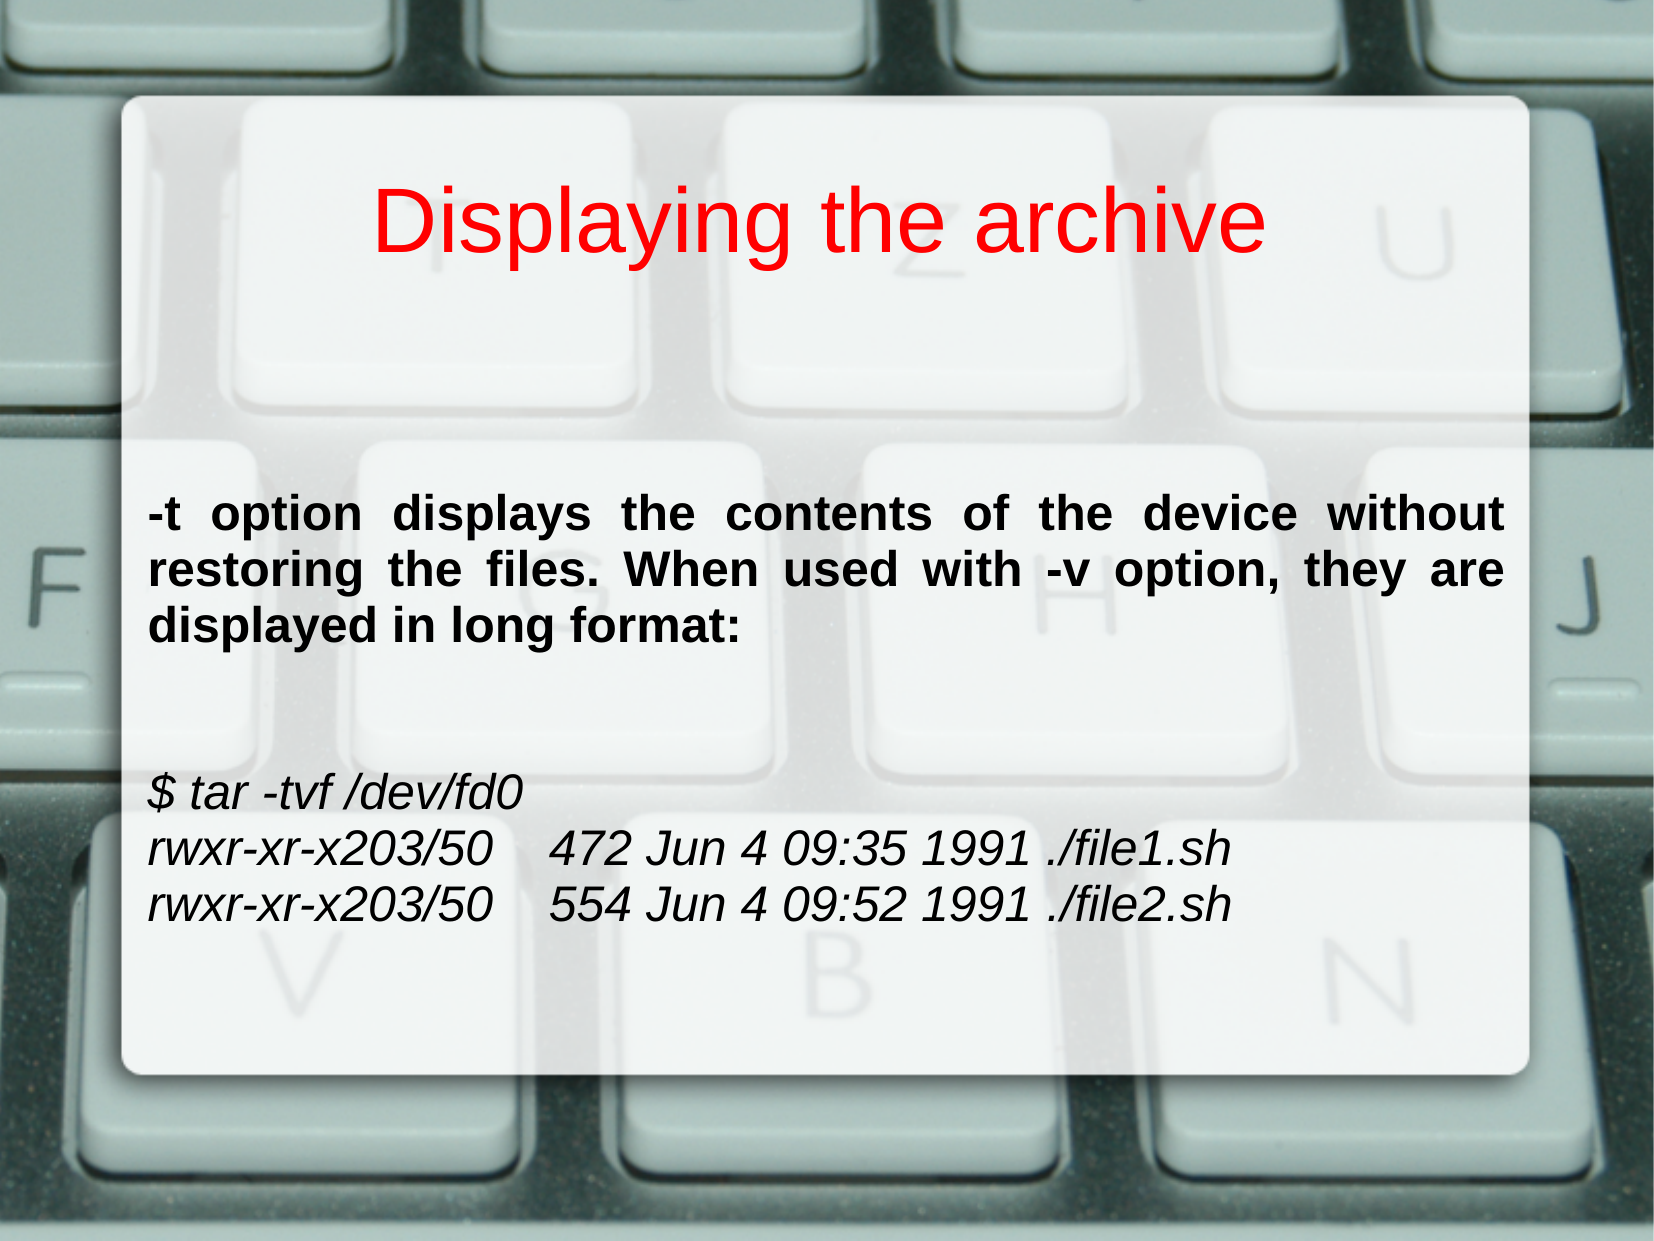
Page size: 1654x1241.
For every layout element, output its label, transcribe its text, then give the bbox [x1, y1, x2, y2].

subtitle -t option displays the contents of the device without restoring the files. When used with -v option, they are displayed in long format: $ tar -tvf /dev/fd0 rwxr-xr-x203/50 472 Jun 4 09:35 1991 ./file1.sh rwxr-xr-x203/50 554 Jun 4 09:52 1991 ./file2.sh [147, 361, 1506, 1056]
picture [0, 0, 1654, 1241]
title Displaying the archive [135, 125, 1506, 318]
